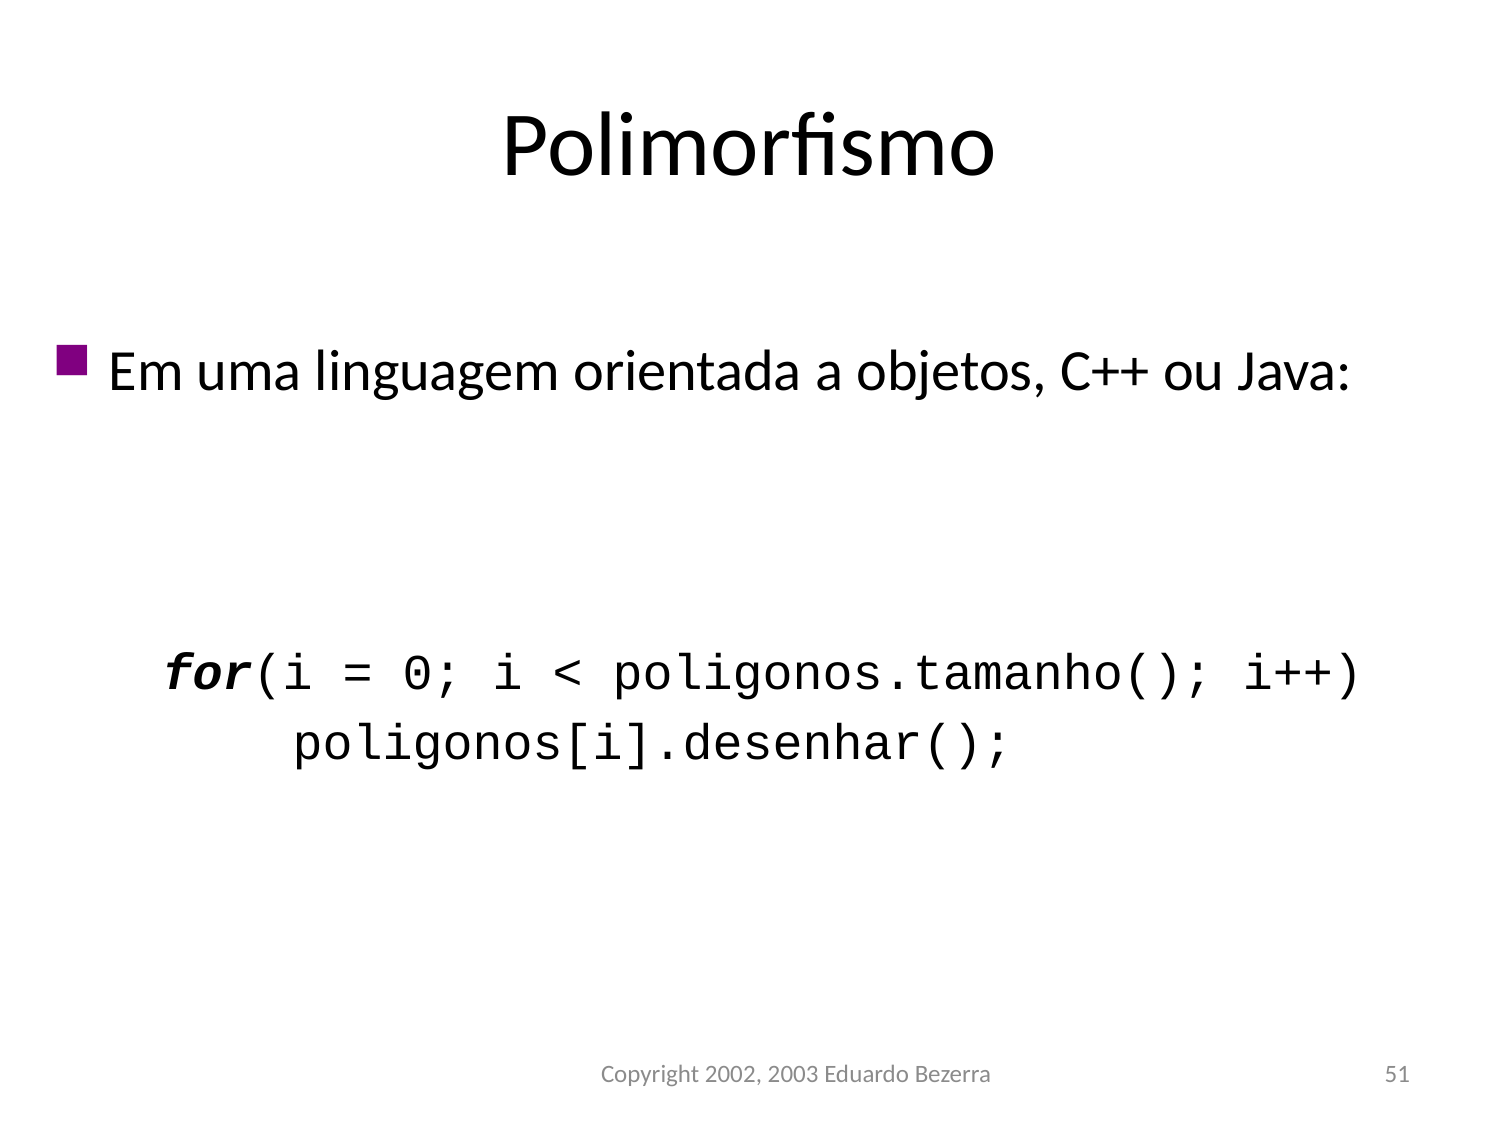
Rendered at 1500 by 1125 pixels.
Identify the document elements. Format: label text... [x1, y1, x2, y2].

text_box Em uma linguagem orientada a objetos, C++ ou Java: [37, 324, 1425, 610]
slide_number <número> [1074, 1042, 1425, 1103]
text_box for(i = 0; i < poligonos.tamanho(); i++) poligonos[i].desenhar(); [147, 632, 1461, 917]
footer Copyright 2002, 2003 Eduardo Bezerra [512, 1042, 1074, 1103]
title Polimorfismo [75, 45, 1425, 233]
